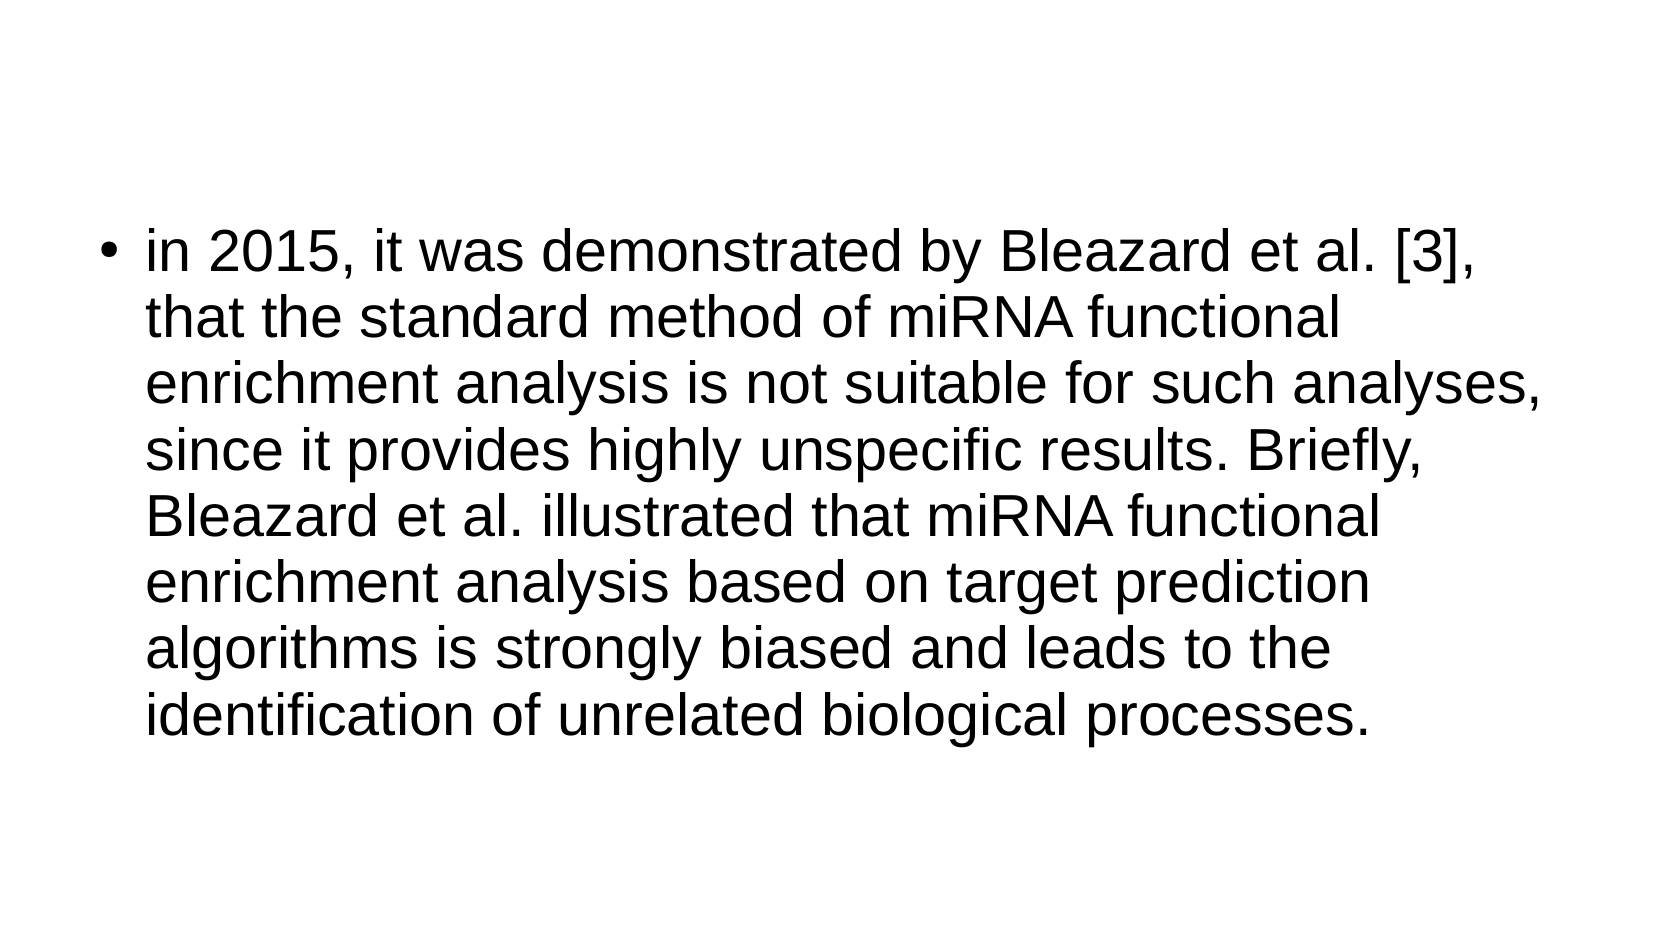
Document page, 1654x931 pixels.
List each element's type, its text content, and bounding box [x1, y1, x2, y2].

list in 2015, it was demonstrated by Bleazard et al. [3], that the standard method of miRNA functional enrichment analysis is not suitable for such analyses, since it provides highly unspecific results. Briefly, Bleazard et al. illustrated that miRNA functional enrichment analysis based on target prediction algorithms is strongly biased and leads to the identification of unrelated biological processes. [82, 217, 1571, 758]
